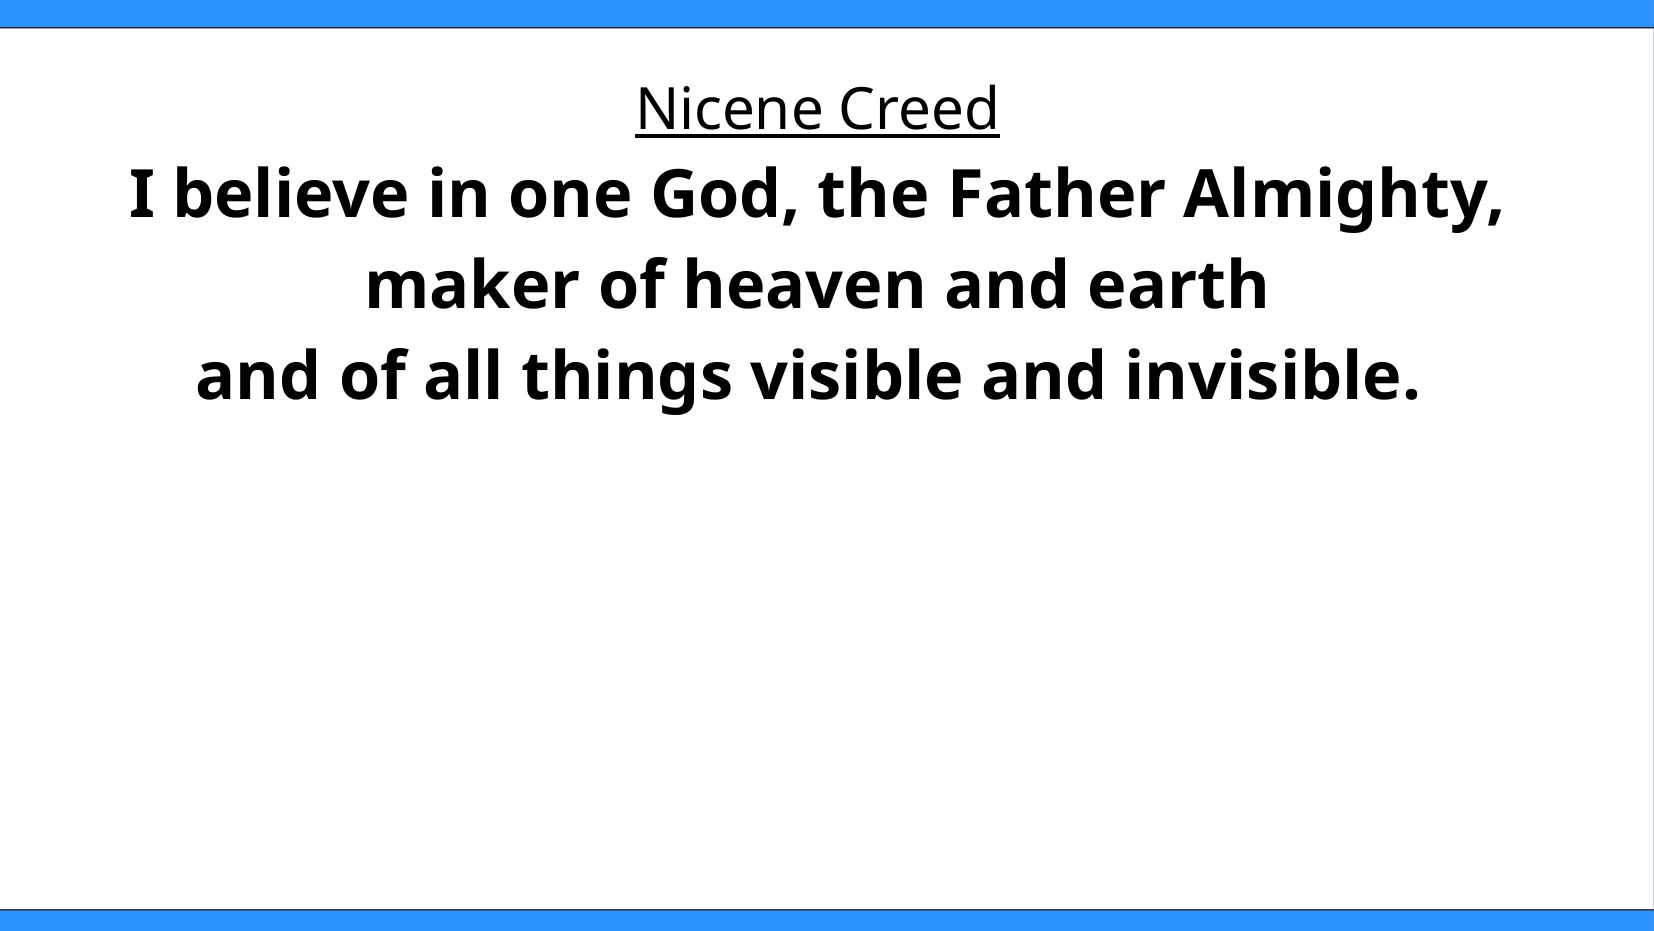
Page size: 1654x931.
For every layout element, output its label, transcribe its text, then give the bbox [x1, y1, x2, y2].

picture [0, 0, 1654, 931]
text_box Nicene Creed I believe in one God, the Father Almighty, maker of heaven and earth and of all things visible and invisible. [75, 60, 1561, 443]
